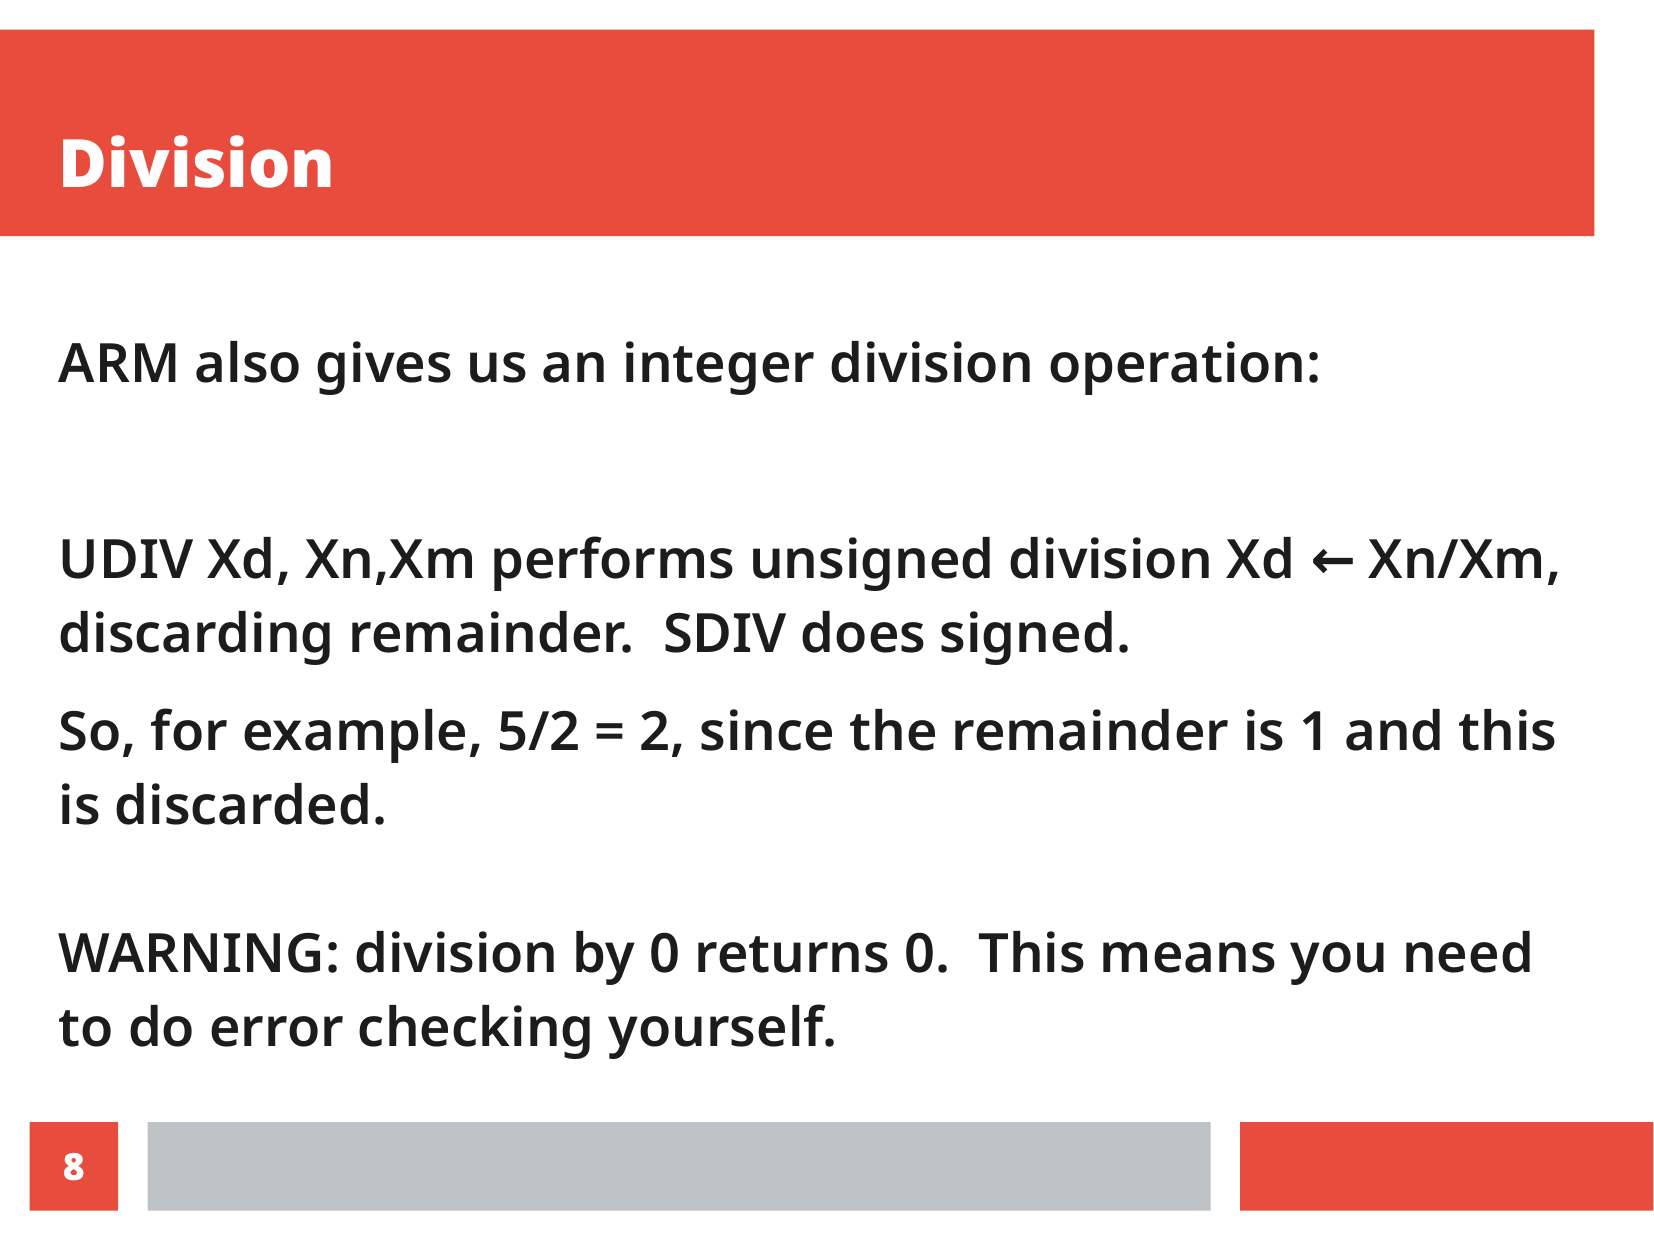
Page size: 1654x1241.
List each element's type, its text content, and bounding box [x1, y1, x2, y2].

list ARM also gives us an integer division operation: UDIV Xd, Xn,Xm performs unsigned division Xd ← Xn/Xm, discarding remainder. SDIV does signed. So, for example, 5/2 = 2, since the remainder is 1 and this is discarded. WARNING: division by 0 returns 0. This means you need to do error checking yourself. [59, 324, 1565, 1093]
title Division [59, 59, 1595, 207]
